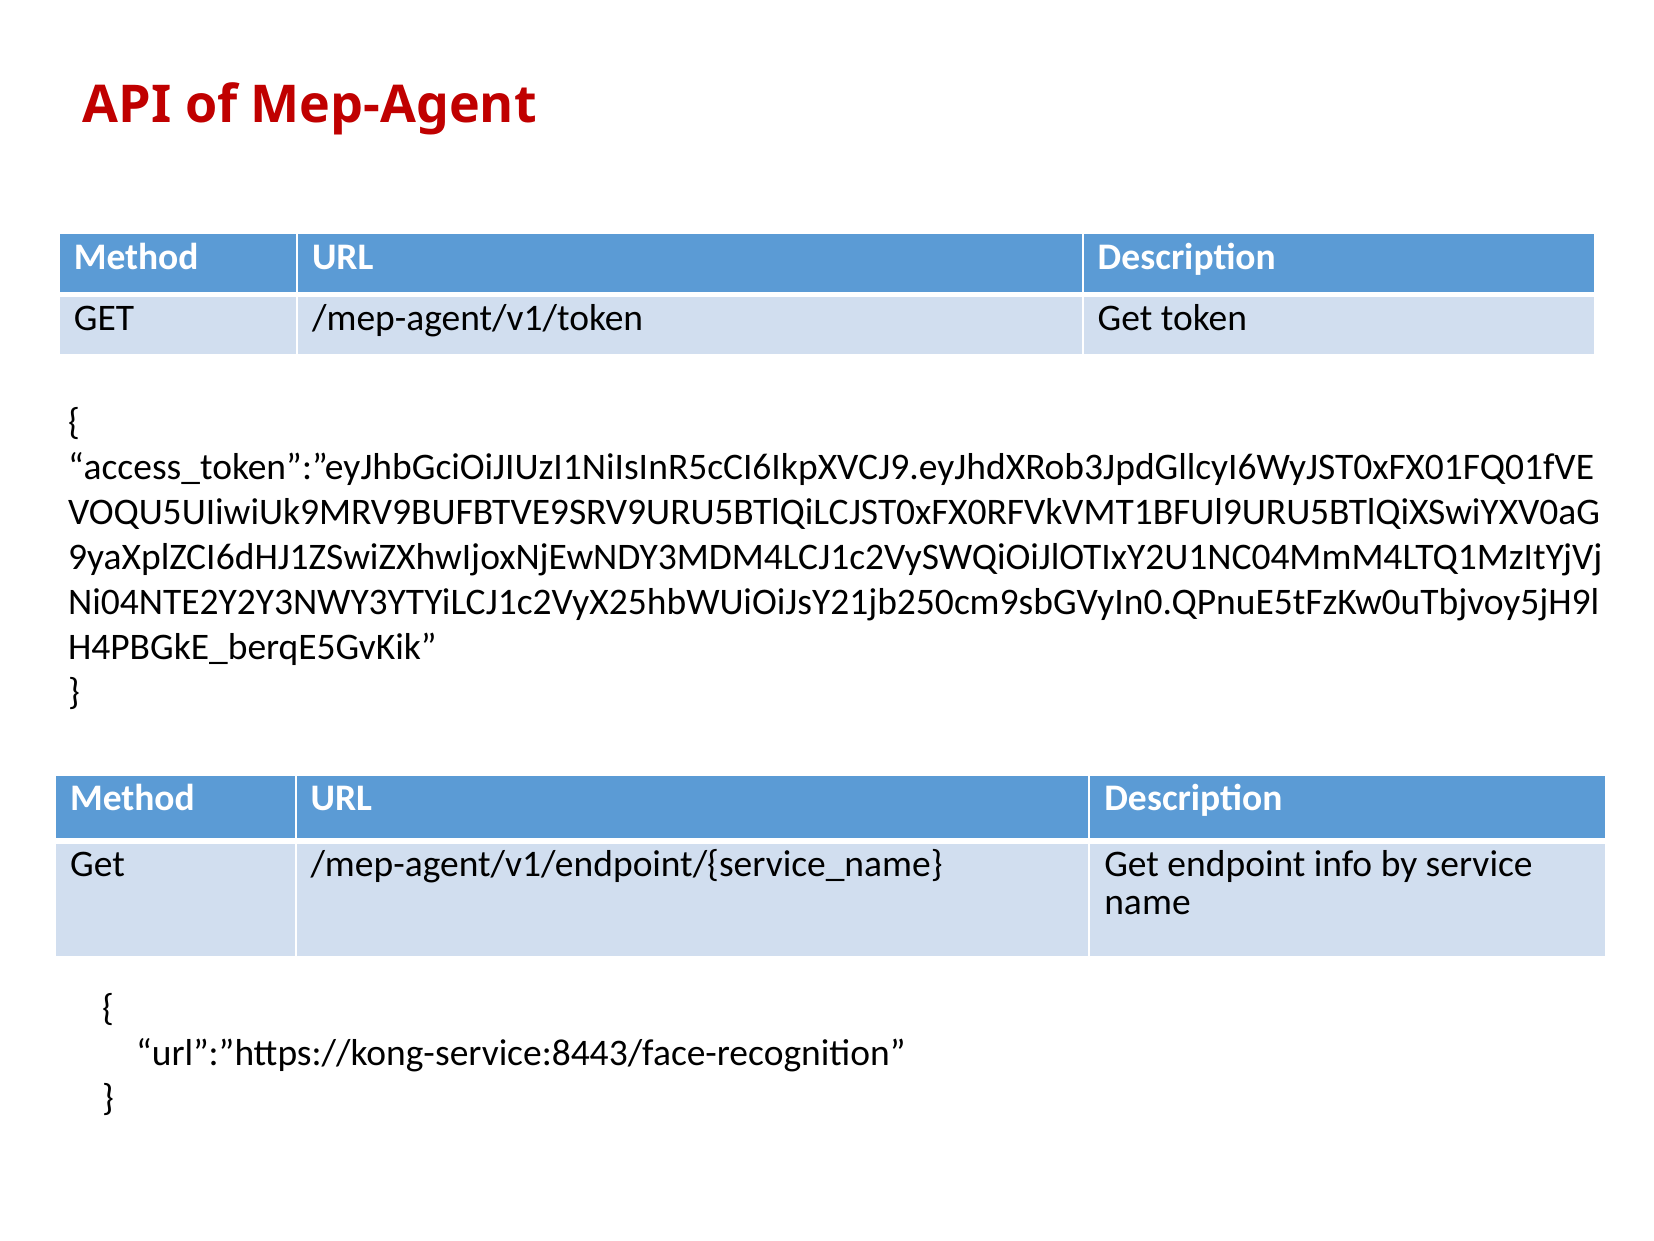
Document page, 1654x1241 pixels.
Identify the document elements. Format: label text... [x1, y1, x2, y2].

table_cell /mep-agent/v1/token [298, 297, 1082, 354]
text_box API of Mep-Agent [82, 24, 1606, 179]
table_cell GET [60, 297, 296, 354]
table_header Method [60, 234, 296, 292]
text_box { “access_token”:”eyJhbGciOiJIUzI1NiIsInR5cCI6IkpXVCJ9.eyJhdXRob3JpdGllcyI6WyJST0xFX01FQ01fVEVOQU5UIiwiUk9MRV9BUFBTVE9SRV9URU5BTlQiLCJST0xFX0RFVkVMT1BFUl9URU5BTlQiXSwiYXV0aG9yaXplZCI6dHJ1ZSwiZXhwIjoxNjEwNDY3MDM4LCJ1c2VySWQiOiJlOTIxY2U1NC04MmM4LTQ1MzItYjVjNi04NTE2Y2Y3NWY3YTYiLCJ1c2VyX25hbWUiOiJsY21jb250cm9sbGVyIn0.QPnuE5tFzKw0uTbjvoy5jH9lH4PBGkE_berqE5GvKik” } [53, 389, 1630, 720]
table_header Description [1090, 776, 1605, 838]
table_header URL [297, 776, 1088, 838]
table_cell /mep-agent/v1/endpoint/{service_name} [297, 844, 1088, 956]
table_cell Get endpoint info by service name [1090, 844, 1605, 956]
table_header URL [298, 234, 1082, 292]
table_cell Get token [1084, 297, 1594, 354]
text_box { “url”:”https://kong-service:8443/face-recognition” } [53, 975, 1205, 1126]
table_header Description [1084, 234, 1594, 292]
table_header Method [56, 776, 295, 838]
table_cell Get [56, 844, 295, 956]
